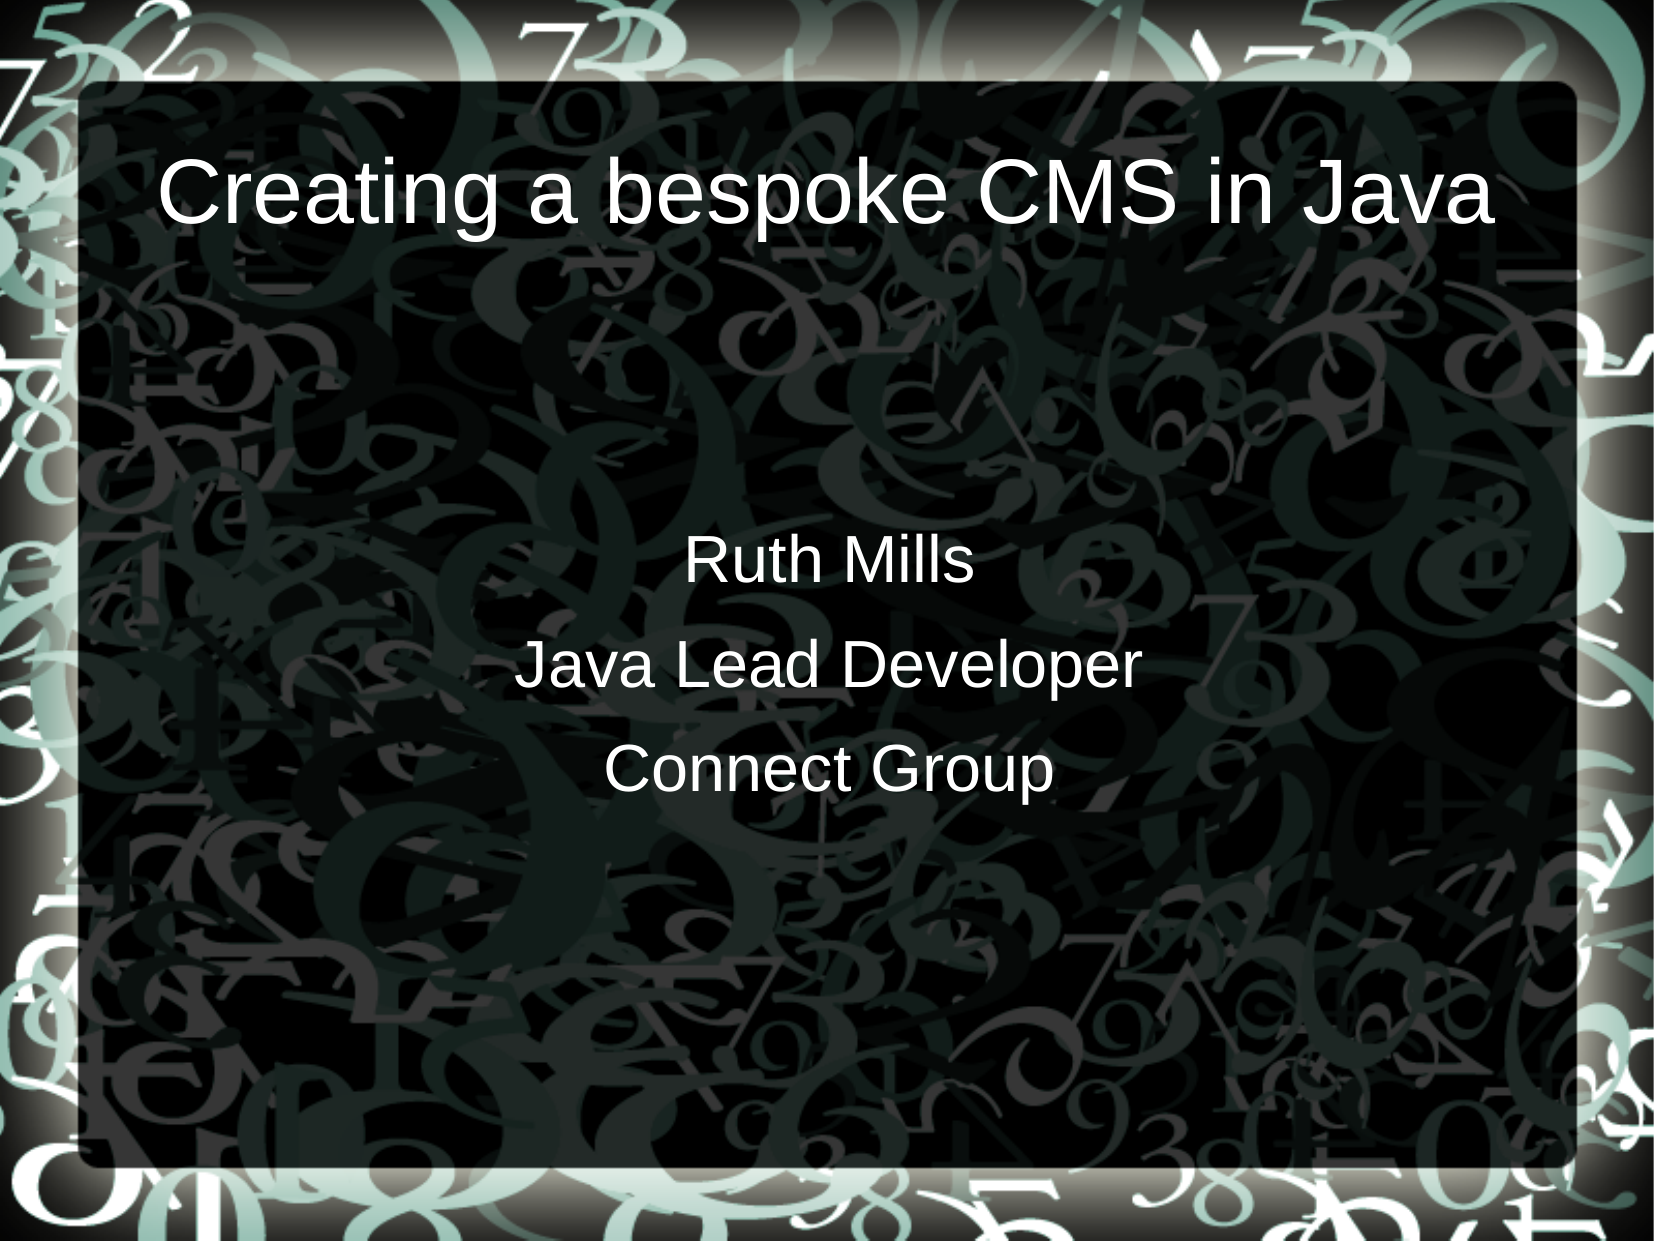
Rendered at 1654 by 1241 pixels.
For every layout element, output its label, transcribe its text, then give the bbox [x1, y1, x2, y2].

title Creating a bespoke CMS in Java [82, 88, 1571, 296]
picture [0, 0, 1654, 1241]
list Ruth Mills Java Lead Developer Connect Group [118, 313, 1542, 1028]
